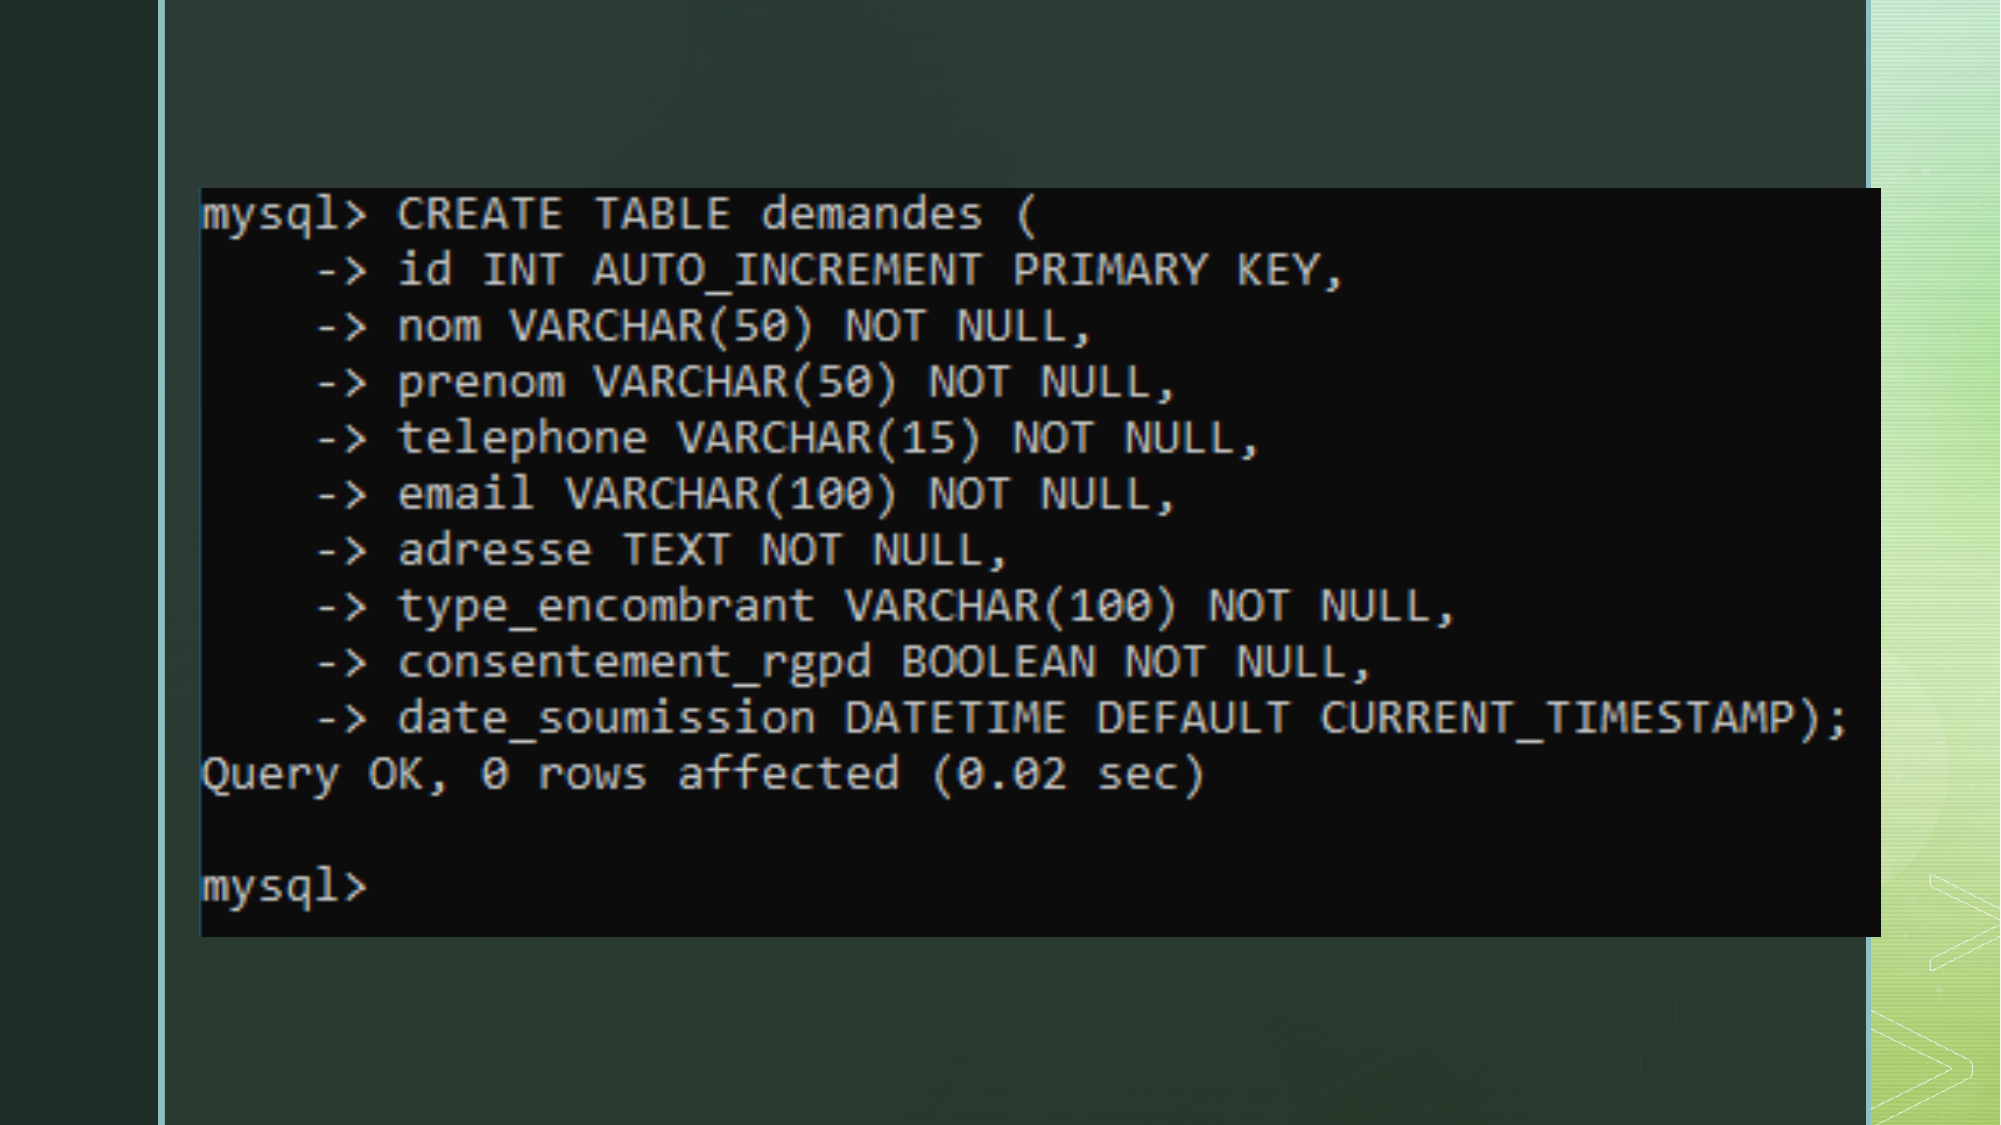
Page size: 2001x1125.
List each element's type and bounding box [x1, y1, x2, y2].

picture [199, 188, 1881, 937]
